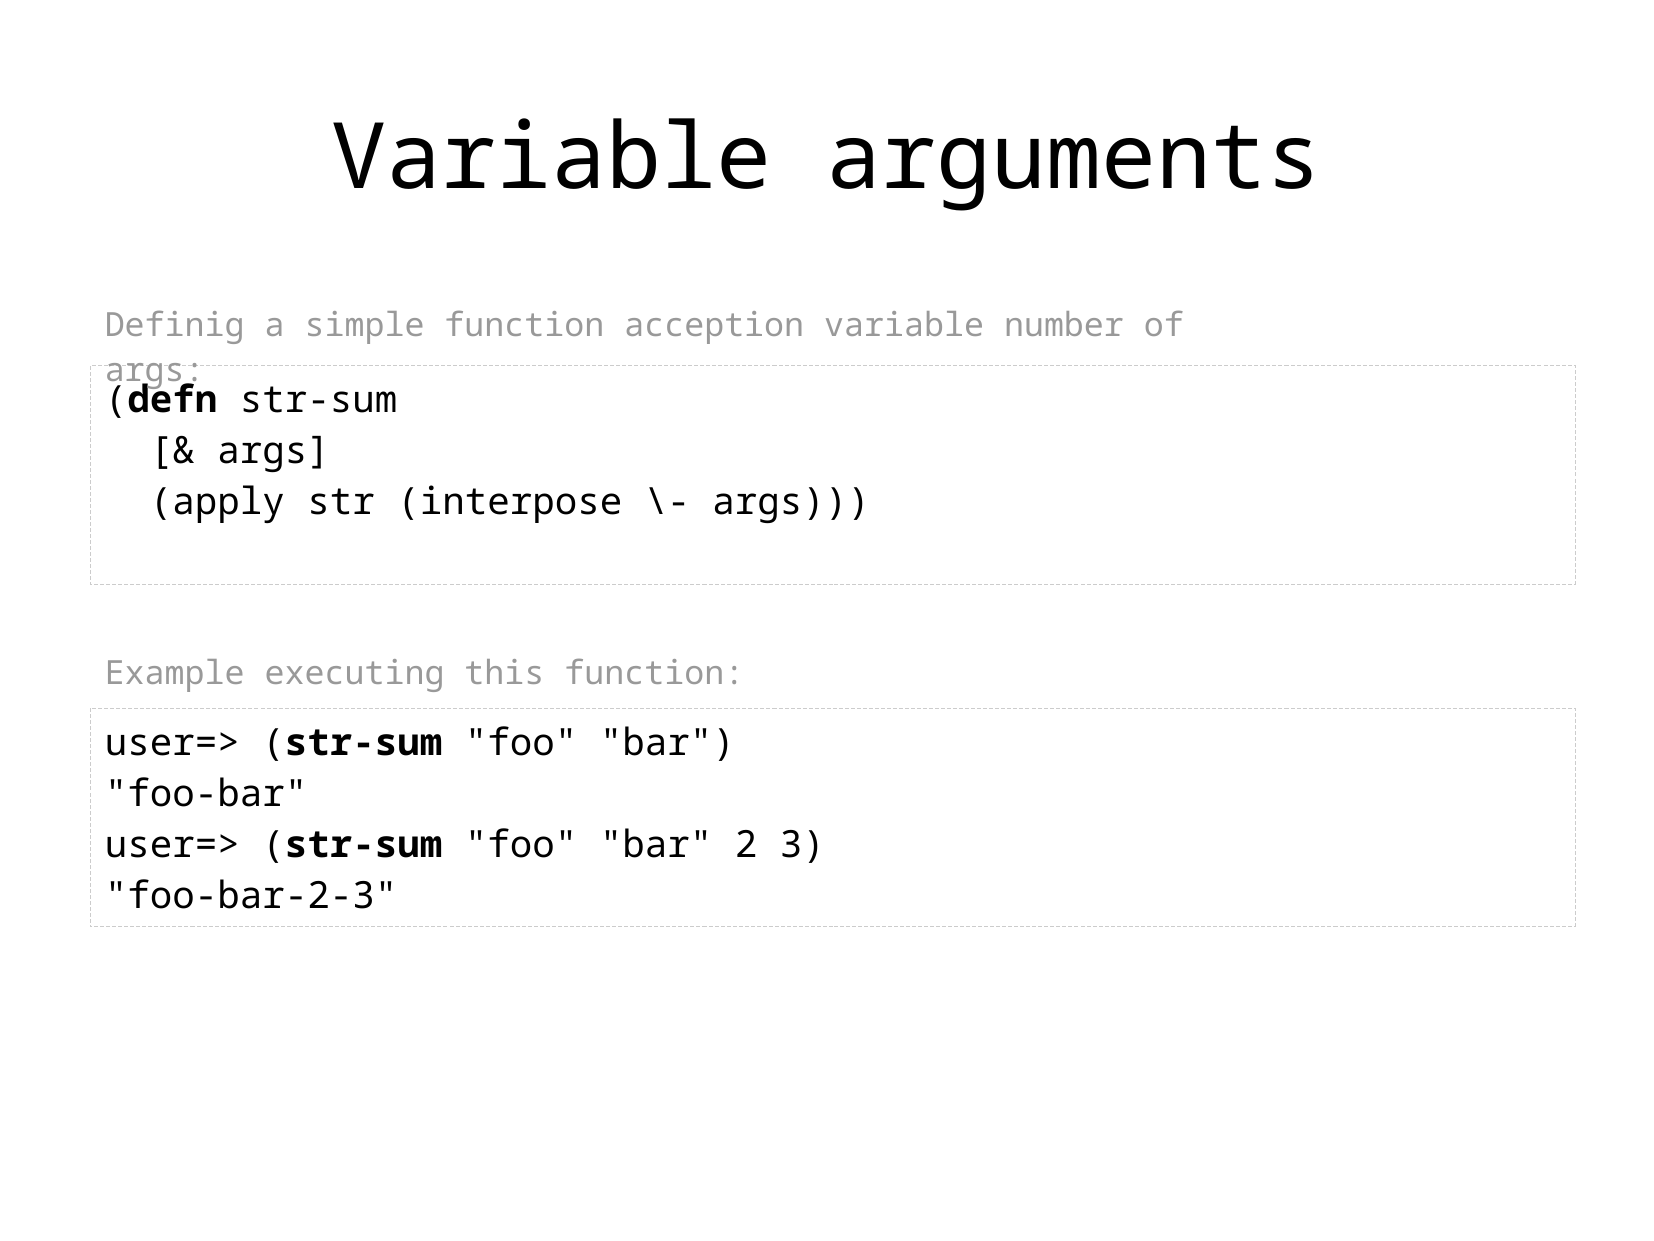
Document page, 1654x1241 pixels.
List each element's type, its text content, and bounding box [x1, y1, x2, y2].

text_box (defn str-sum [& args] (apply str (interpose \- args))) [90, 365, 1576, 531]
title Variable arguments [82, 49, 1571, 257]
text_box Definig a simple function acception variable number of args: [90, 293, 1306, 342]
text_box user=> (str-sum "foo" "bar") "foo-bar" user=> (str-sum "foo" "bar" 2 3) "foo-bar-2-3" [90, 708, 1576, 873]
text_box Example executing this function: [90, 642, 856, 691]
